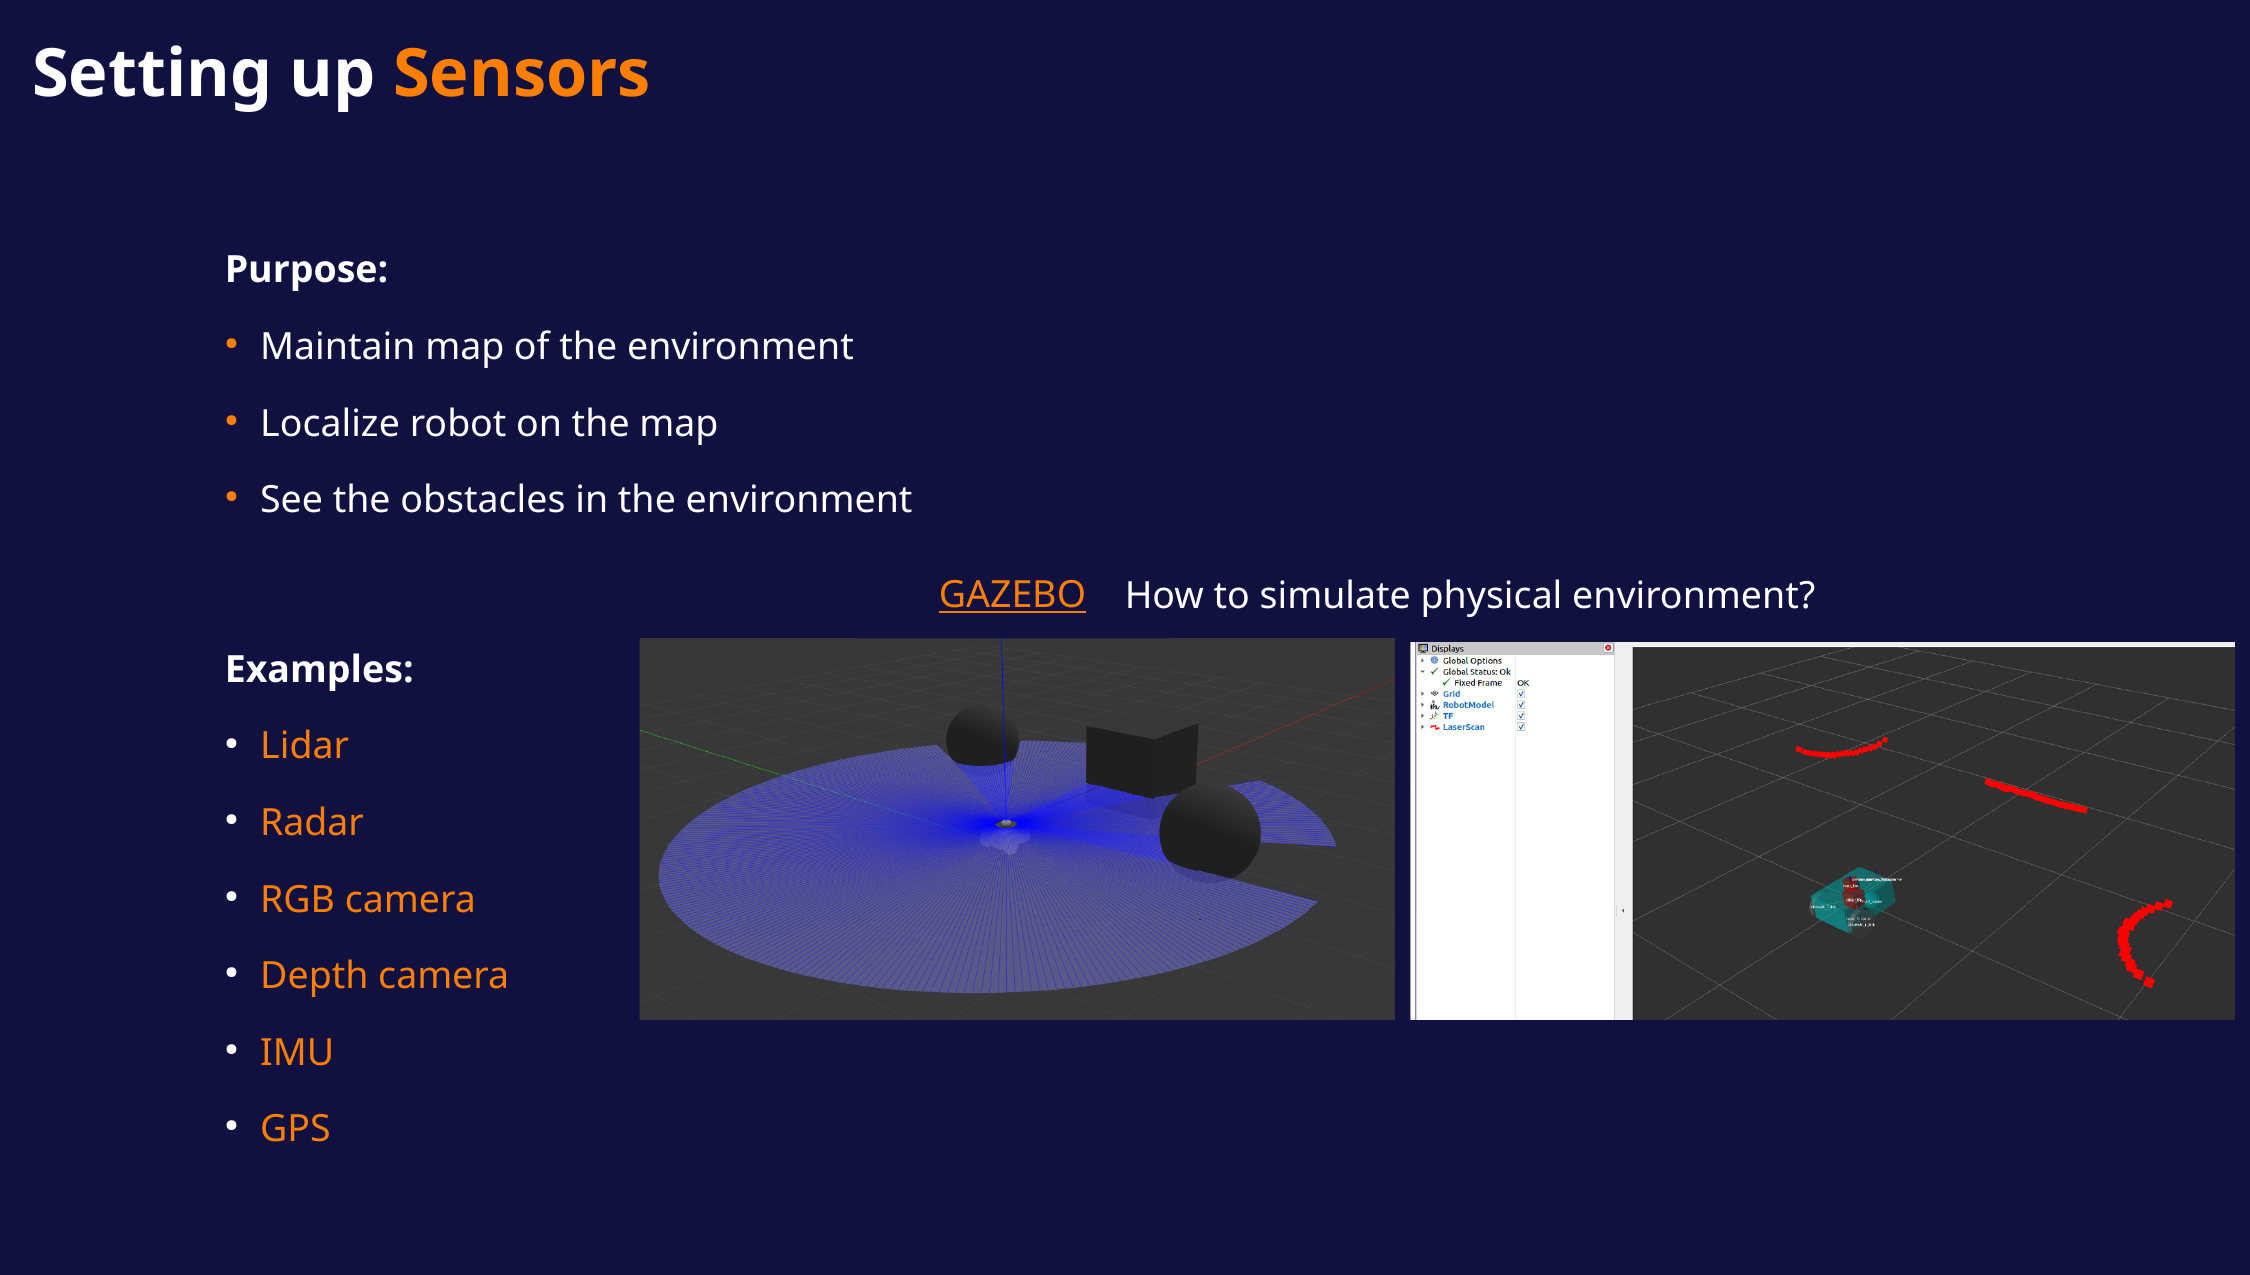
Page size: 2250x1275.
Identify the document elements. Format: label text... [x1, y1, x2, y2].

text_box Examples: Lidar Radar RGB camera Depth camera IMU GPS [210, 609, 1456, 1066]
text_box GAZEBO [855, 548, 1171, 639]
text_box Purpose: Maintain map of the environment Localize robot on the map See the obstacles in the environment [210, 210, 1456, 478]
text_box How to simulate physical environment? [1110, 561, 1861, 661]
text_box Setting up Sensors [17, 18, 705, 108]
picture [639, 638, 1396, 1021]
picture [1410, 642, 2236, 1021]
